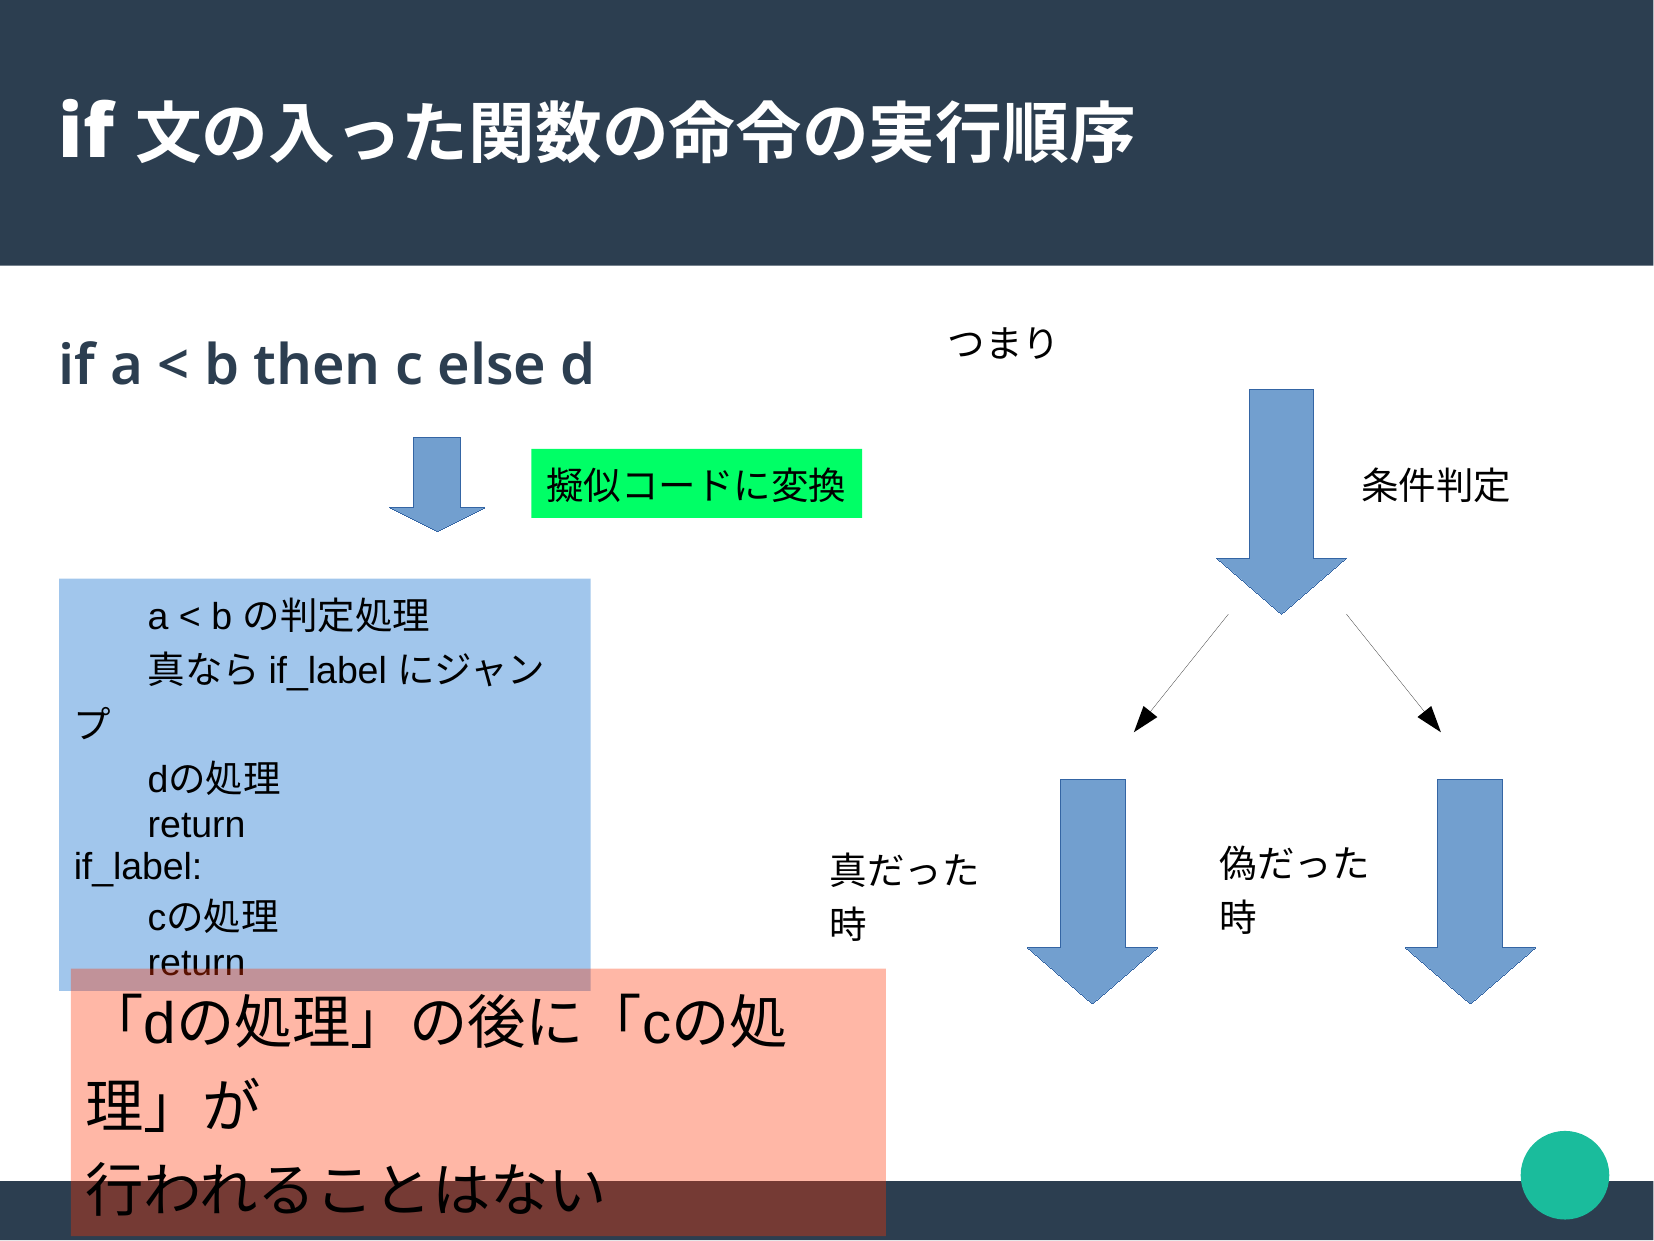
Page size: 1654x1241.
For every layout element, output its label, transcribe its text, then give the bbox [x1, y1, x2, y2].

text_box 偽だった時 [1204, 826, 1418, 880]
text_box つまり [933, 307, 1182, 360]
text_box [1405, 779, 1536, 1004]
text_box a < b の判定処理 真なら if_label にジャンプ dの処理 return if_label: cの処理 return [59, 578, 591, 888]
text_box [1027, 779, 1158, 1004]
text_box [1216, 389, 1347, 615]
text_box 「dの処理」の後に「cの処理」が 行われることはない [70, 968, 886, 1123]
list if a < b then c else d [59, 324, 851, 402]
text_box 真だった時 [814, 833, 1028, 886]
text_box 条件判定 [1346, 448, 1536, 502]
text_box 擬似コードに変換 [531, 448, 863, 508]
title if文の入った関数の命令の実行順序 [59, 49, 1595, 207]
text_box [389, 437, 485, 532]
